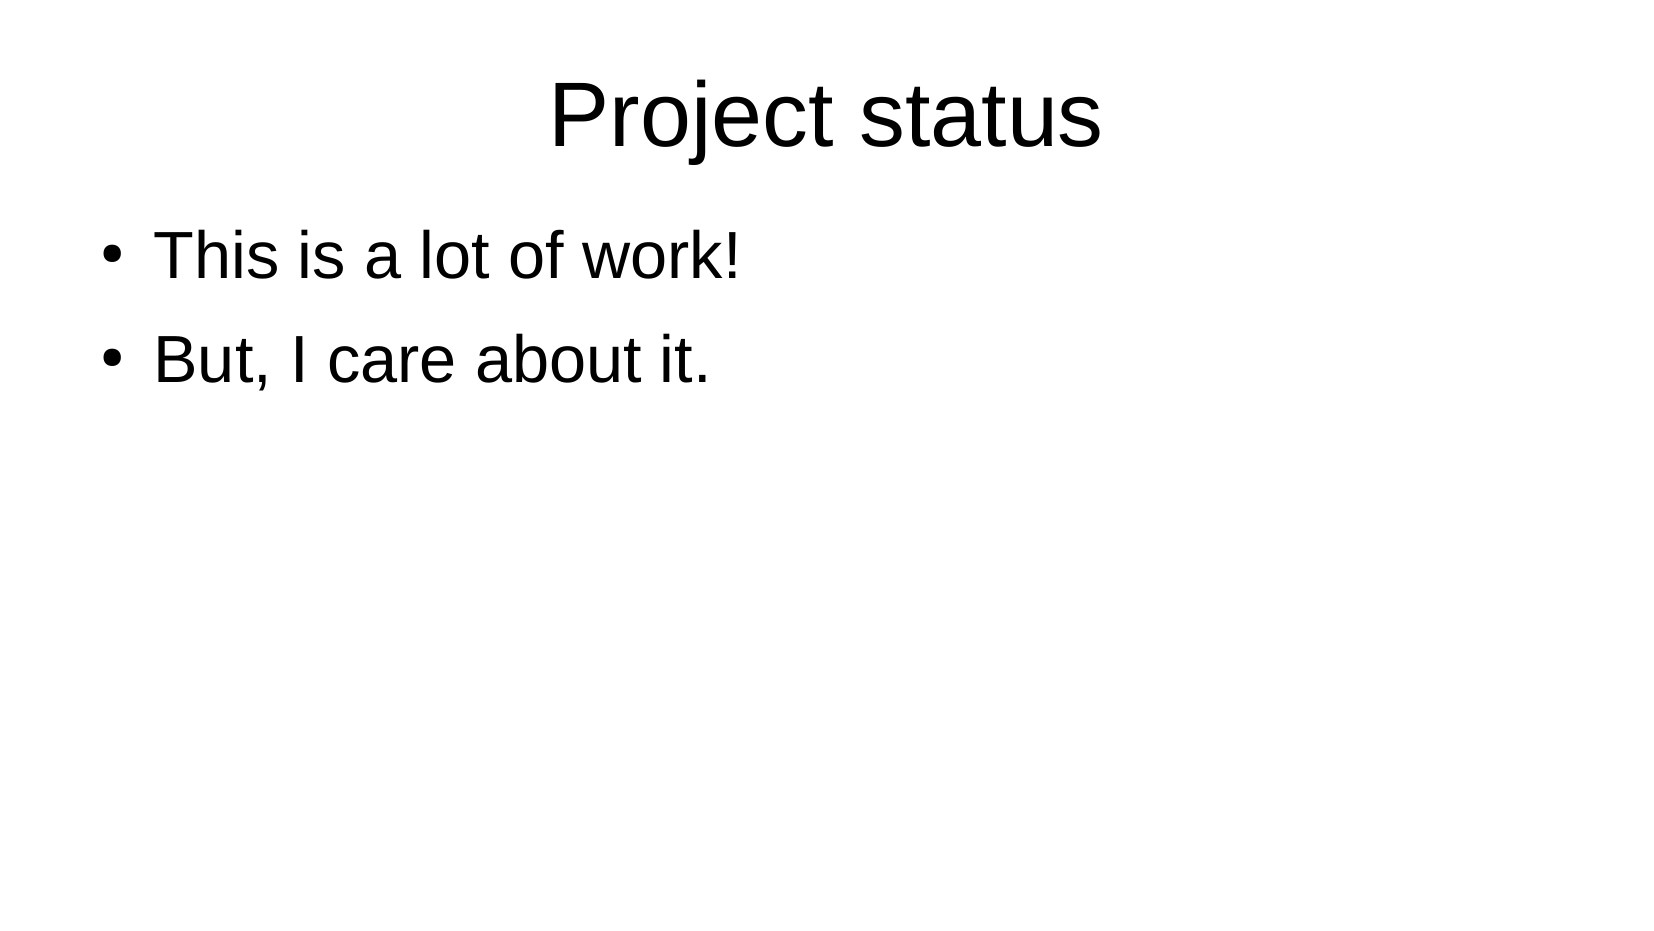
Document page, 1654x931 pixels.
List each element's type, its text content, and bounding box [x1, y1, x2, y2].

title Project status [82, 37, 1571, 193]
list This is a lot of work! But, I care about it. [82, 217, 1571, 758]
